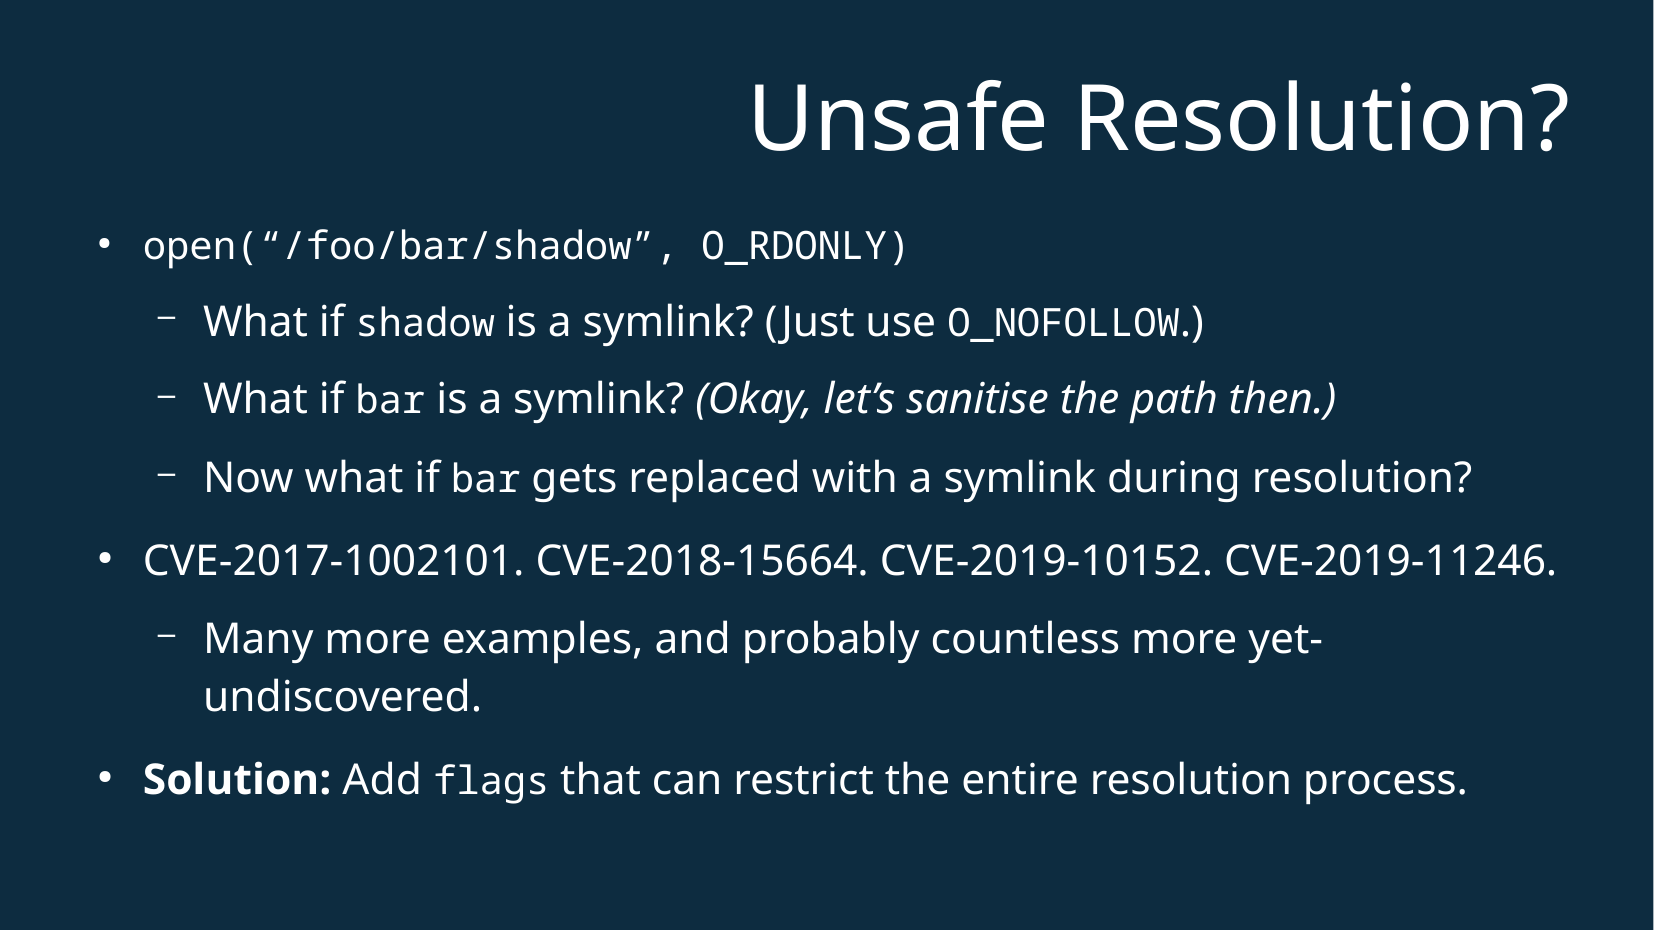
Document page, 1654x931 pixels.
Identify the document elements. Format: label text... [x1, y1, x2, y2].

title Unsafe Resolution? [82, 37, 1571, 193]
list open(“/foo/bar/shadow”, O_RDONLY) What if shadow is a symlink? (Just use O_NOFOLLOW.) What if bar is a symlink? (Okay, let’s sanitise the path then.) Now what if bar gets replaced with a symlink during resolution? CVE-2017-1002101. CVE-2018-15664. CVE-2019-10152. CVE-2019-11246. Many more examples, and probably countless more yet-undiscovered. Solution: Add flags that can restrict the entire resolution process. [82, 217, 1571, 826]
